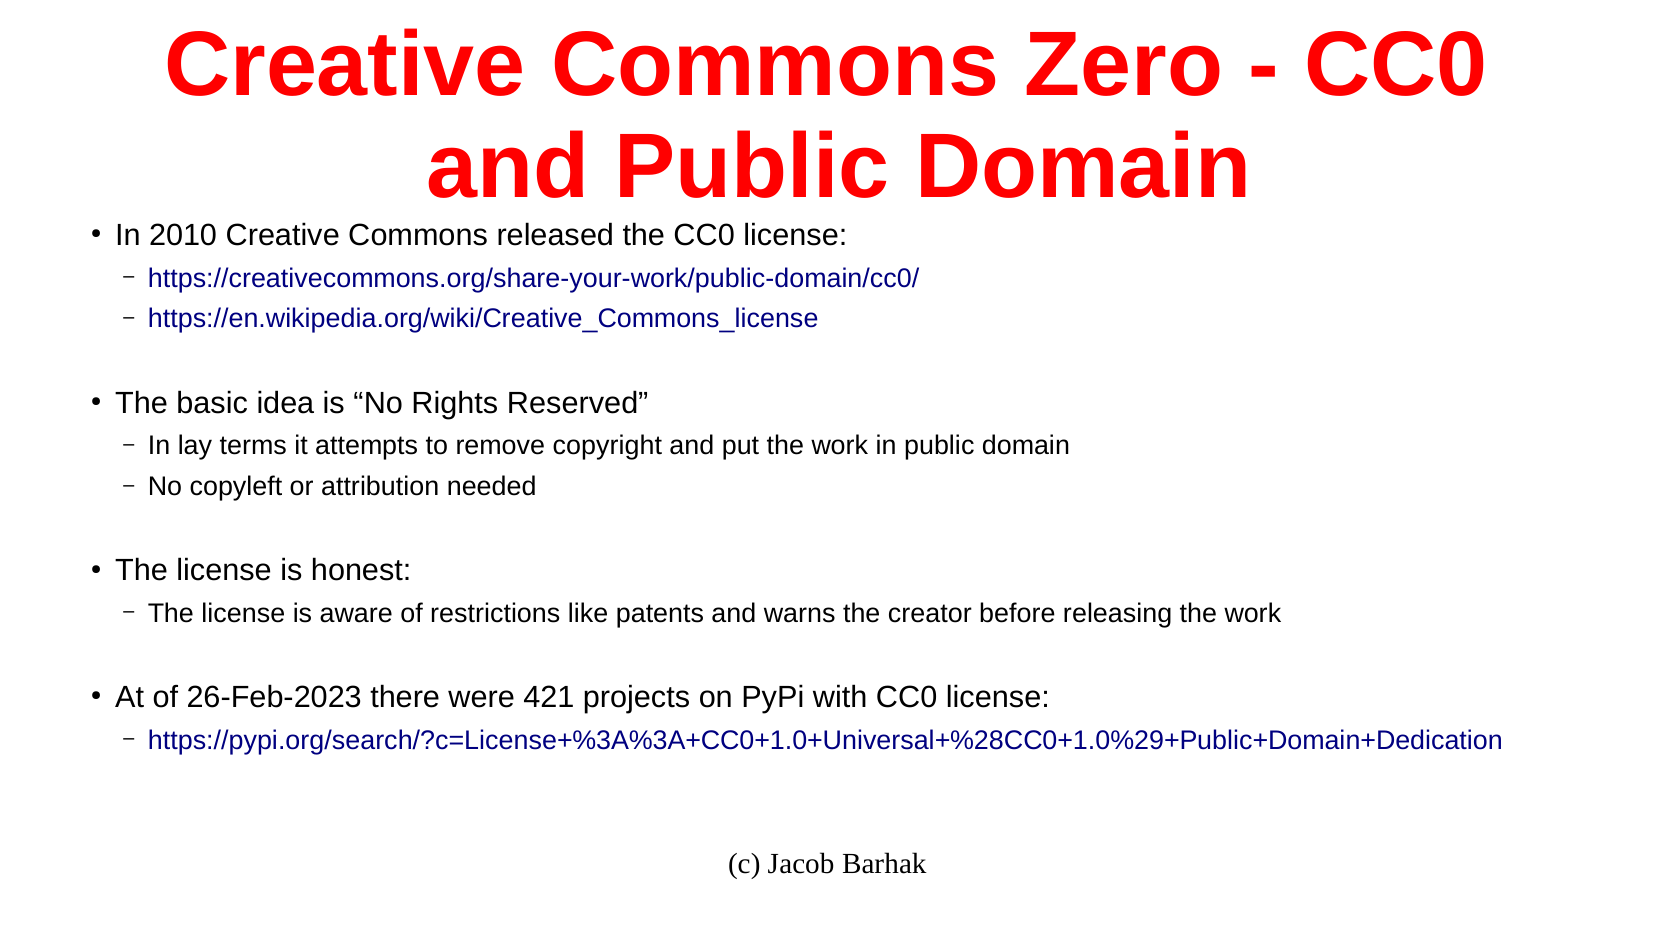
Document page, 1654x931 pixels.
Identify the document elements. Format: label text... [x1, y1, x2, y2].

list In 2010 Creative Commons released the CC0 license: https://creativecommons.org/share-your-work/public-domain/cc0/ https://en.wikipedia.org/wiki/Creative_Commons_license The basic idea is “No Rights Reserved” In lay terms it attempts to remove copyright and put the work in public domain No copyleft or attribution needed The license is honest: The license is aware of restrictions like patents and warns the creator before releasing the work At of 26-Feb-2023 there were 421 projects on PyPi with CC0 license: https://pypi.org/search/?c=License+%3A%3A+CC0+1.0+Universal+%28CC0+1.0%29+Public+Domain+Dedication [82, 217, 1571, 758]
title Creative Commons Zero - CC0 and Public Domain [82, 12, 1571, 217]
